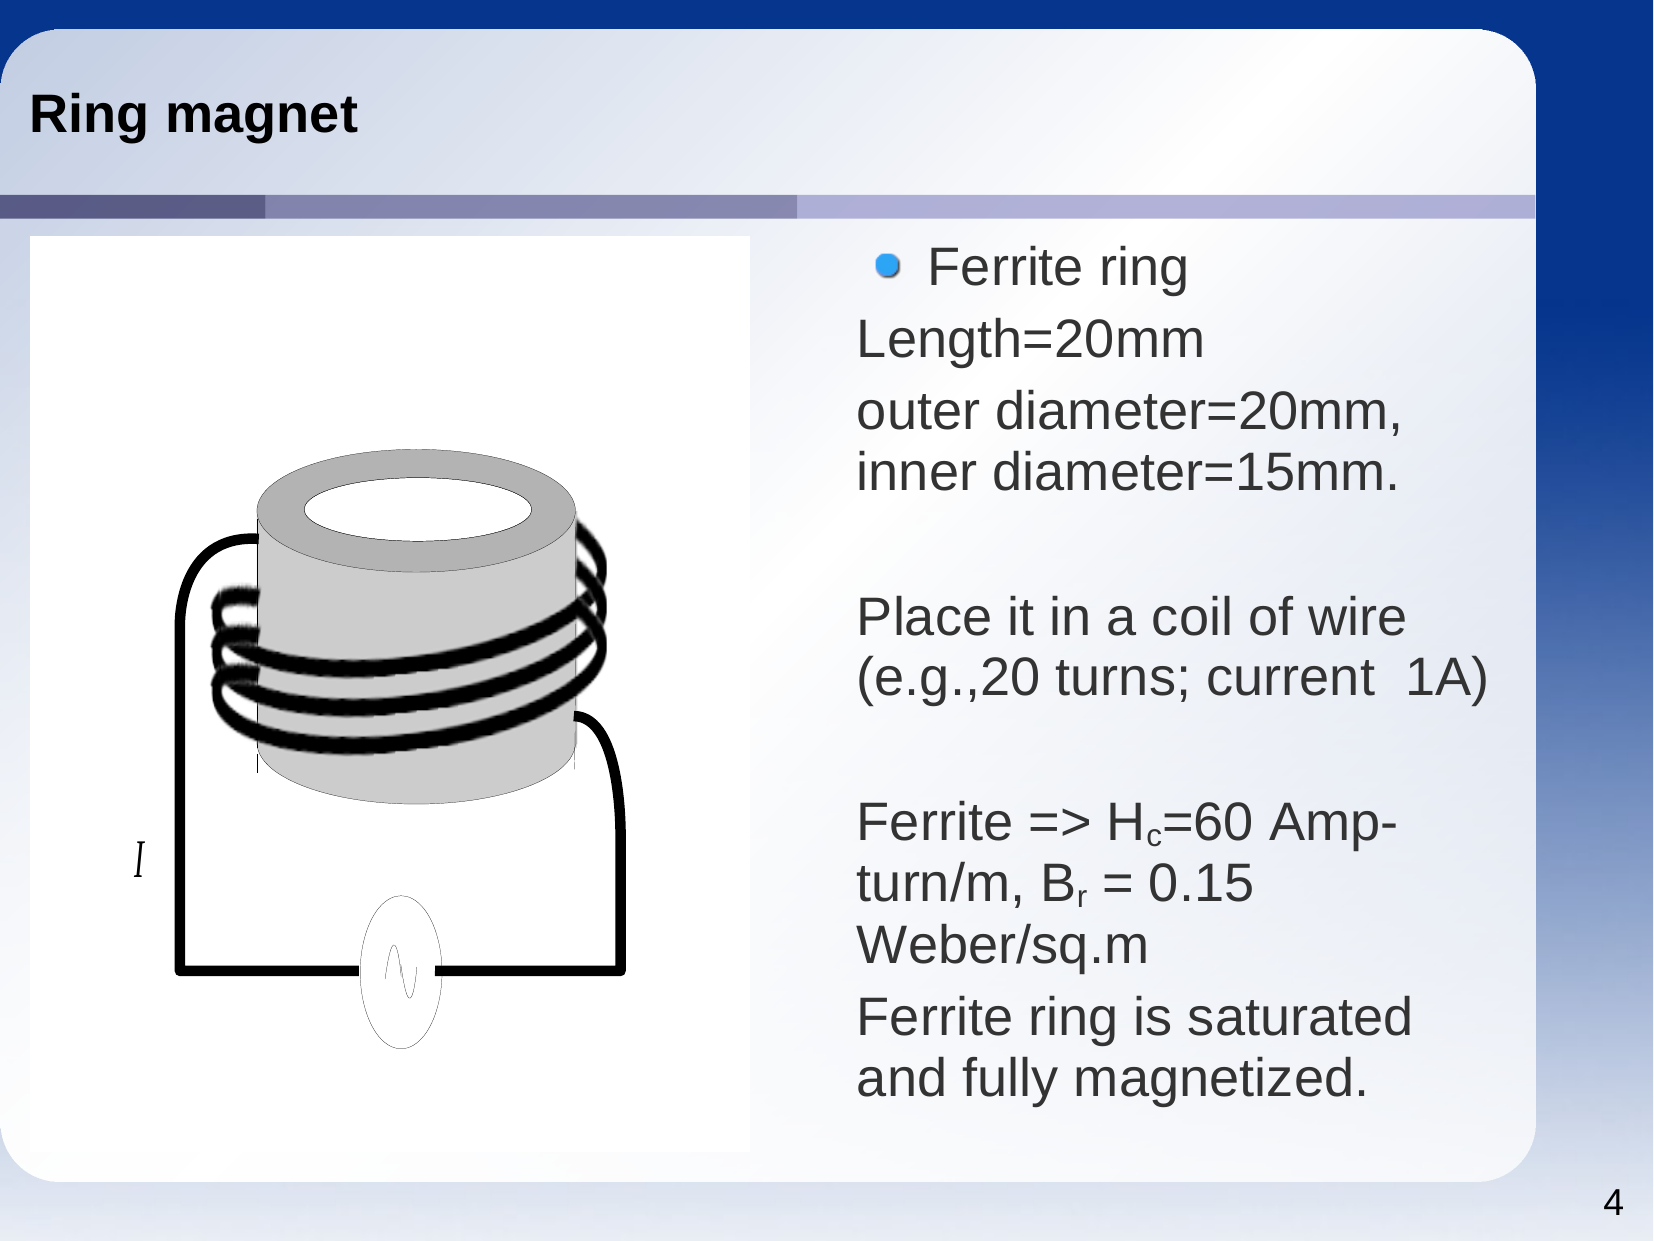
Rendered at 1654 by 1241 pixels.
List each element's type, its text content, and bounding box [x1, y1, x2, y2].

picture [0, 0, 1654, 1241]
chart [29, 236, 750, 1152]
list Ferrite ring Length=20mm outer diameter=20mm, inner diameter=15mm. Place it in a coil of wire (e.g.,20 turns; current 1A) Ferrite => Hc=60 Amp-turn/m, Br = 0.15 Weber/sq.m Ferrite ring is saturated and fully magnetized. [786, 236, 1507, 1152]
title Ring magnet [29, 49, 1506, 178]
